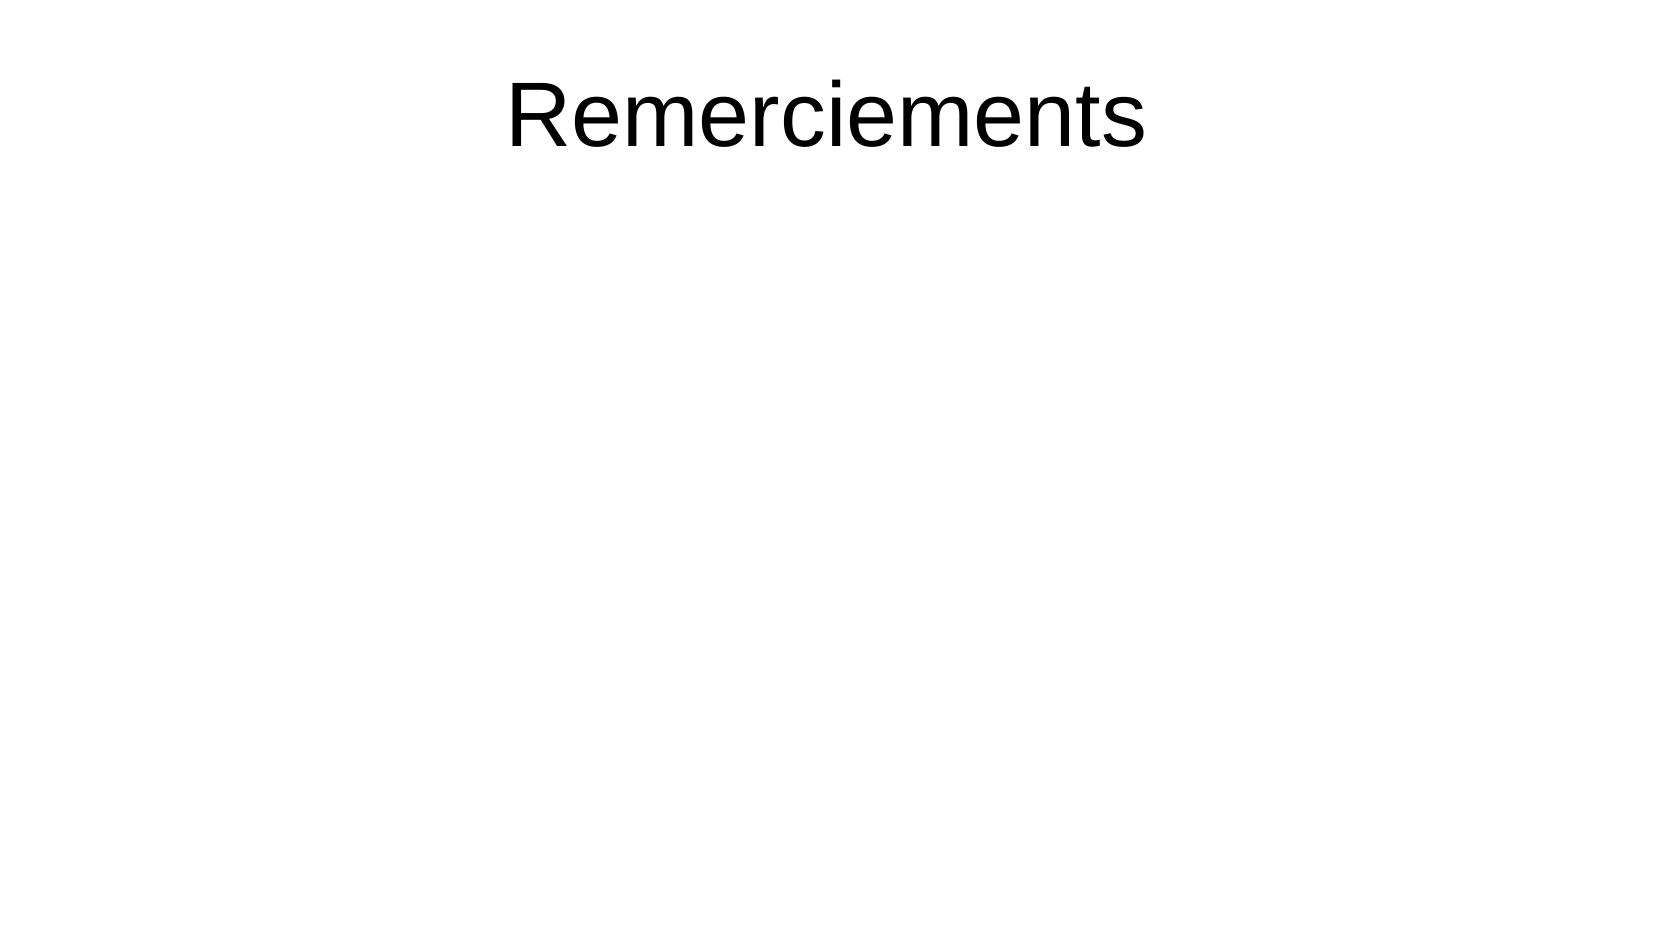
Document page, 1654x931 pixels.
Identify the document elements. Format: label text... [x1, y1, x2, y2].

title Remerciements [82, 37, 1571, 193]
